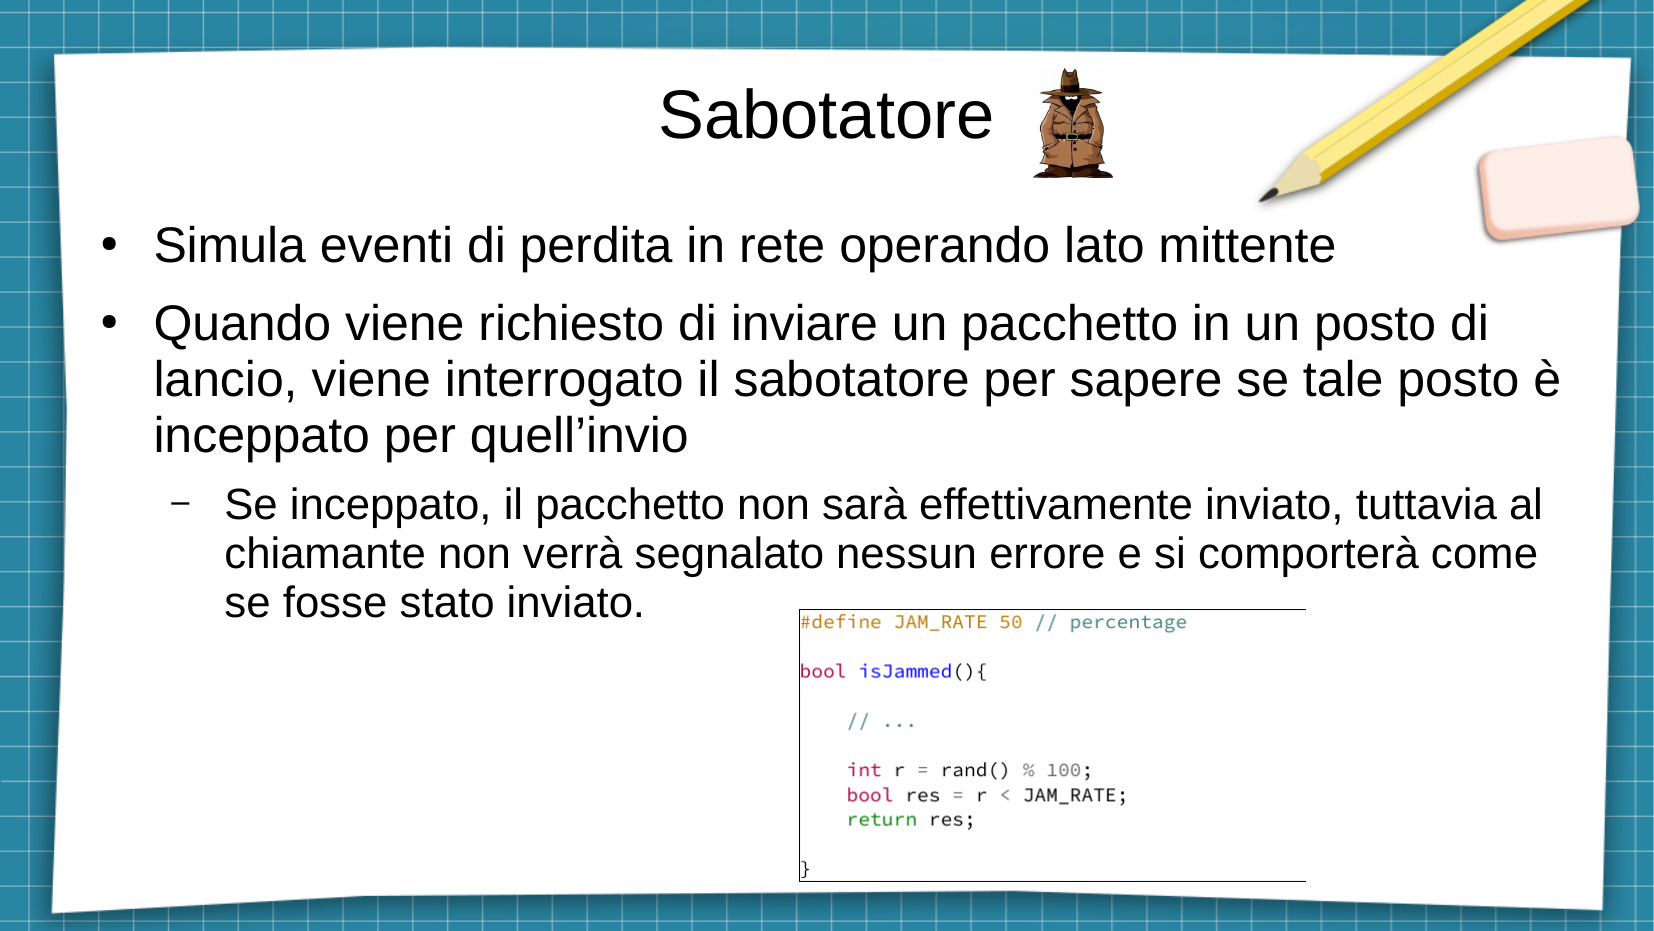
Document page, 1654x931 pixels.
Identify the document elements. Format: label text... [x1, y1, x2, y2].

list Simula eventi di perdita in rete operando lato mittente Quando viene richiesto di inviare un pacchetto in un posto di lancio, viene interrogato il sabotatore per sapere se tale posto è inceppato per quell’invio Se inceppato, il pacchetto non sarà effettivamente inviato, tuttavia al chiamante non verrà segnalato nessun errore e si comporterà come se fosse stato inviato. [82, 217, 1571, 758]
picture [0, 0, 1654, 931]
title Sabotatore [82, 37, 1571, 193]
